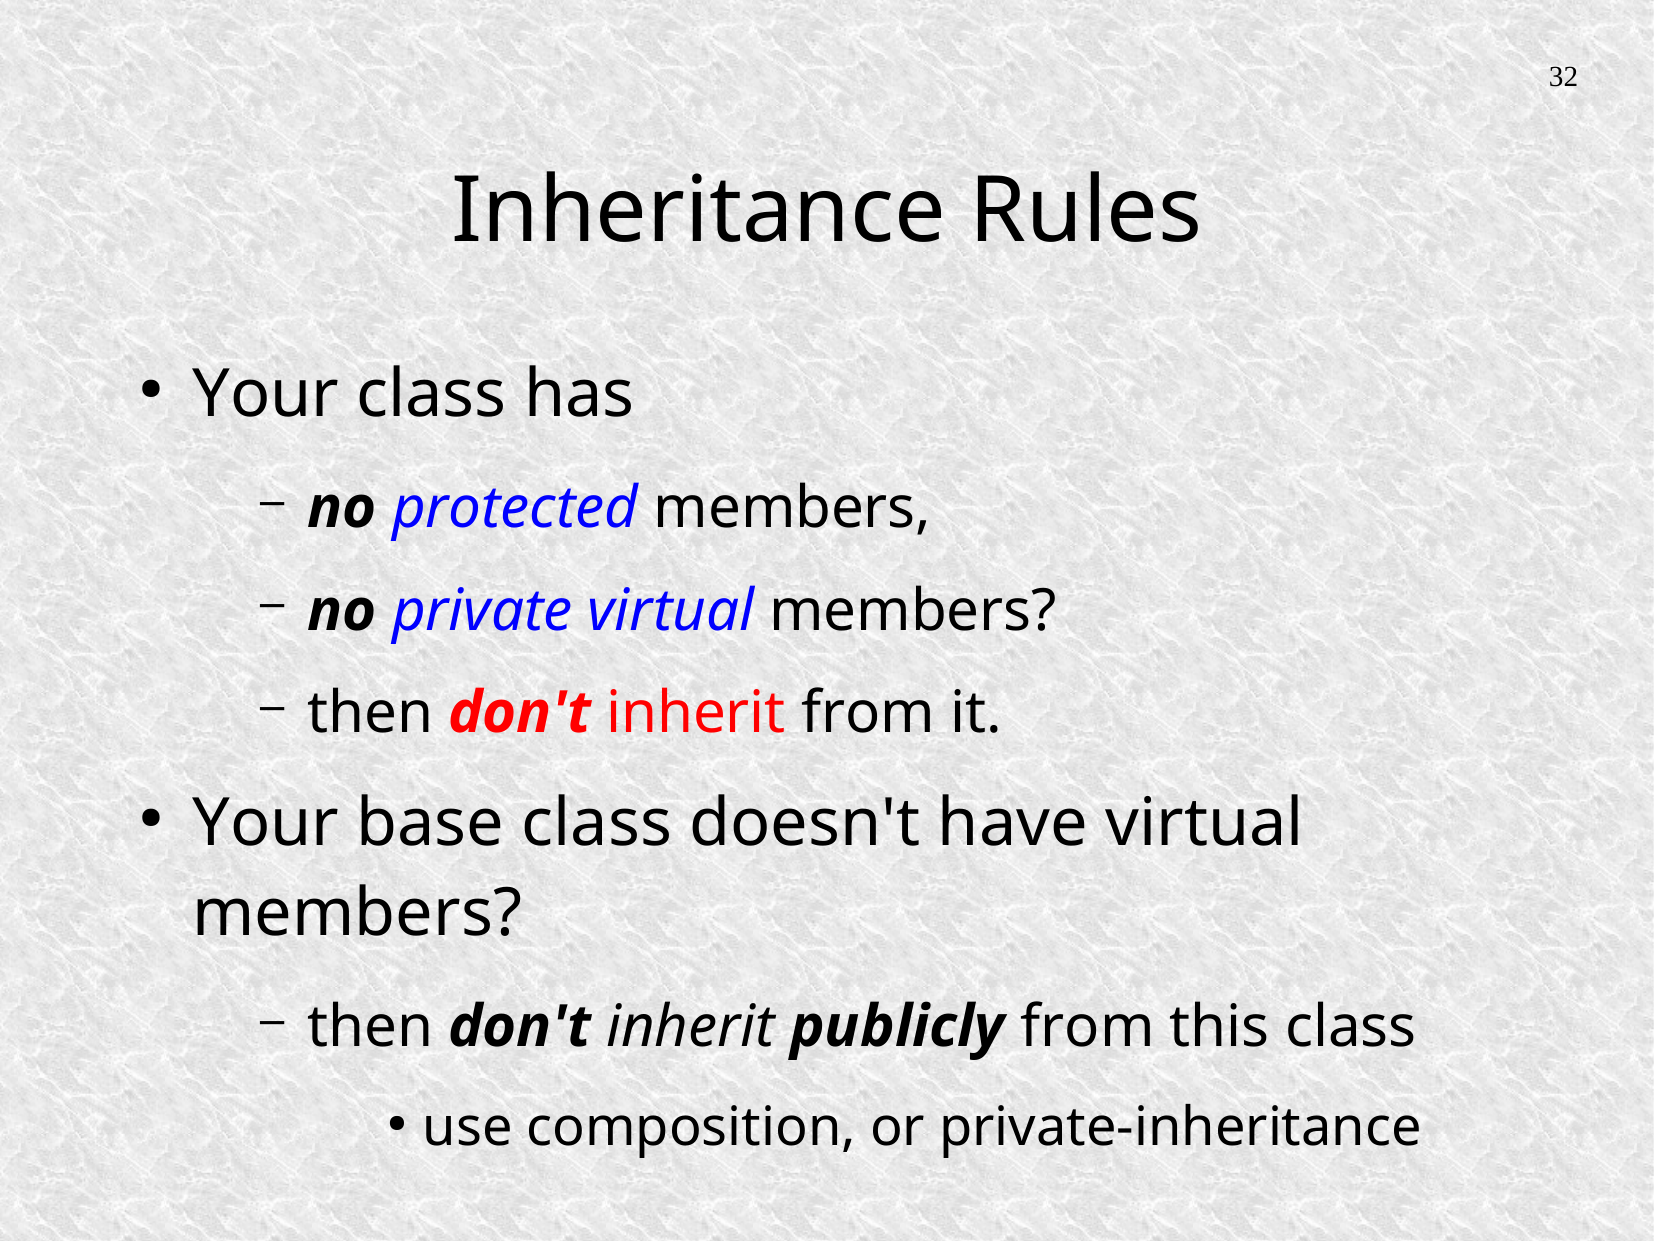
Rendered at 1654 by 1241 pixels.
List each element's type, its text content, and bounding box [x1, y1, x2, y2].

title Inheritance Rules [121, 102, 1534, 310]
list Your class has no protected members, no private virtual members? then don't inherit from it. Your base class doesn't have virtual members? then don't inherit publicly from this class use composition, or private-inheritance [121, 344, 1580, 1127]
picture [0, 0, 1654, 1241]
